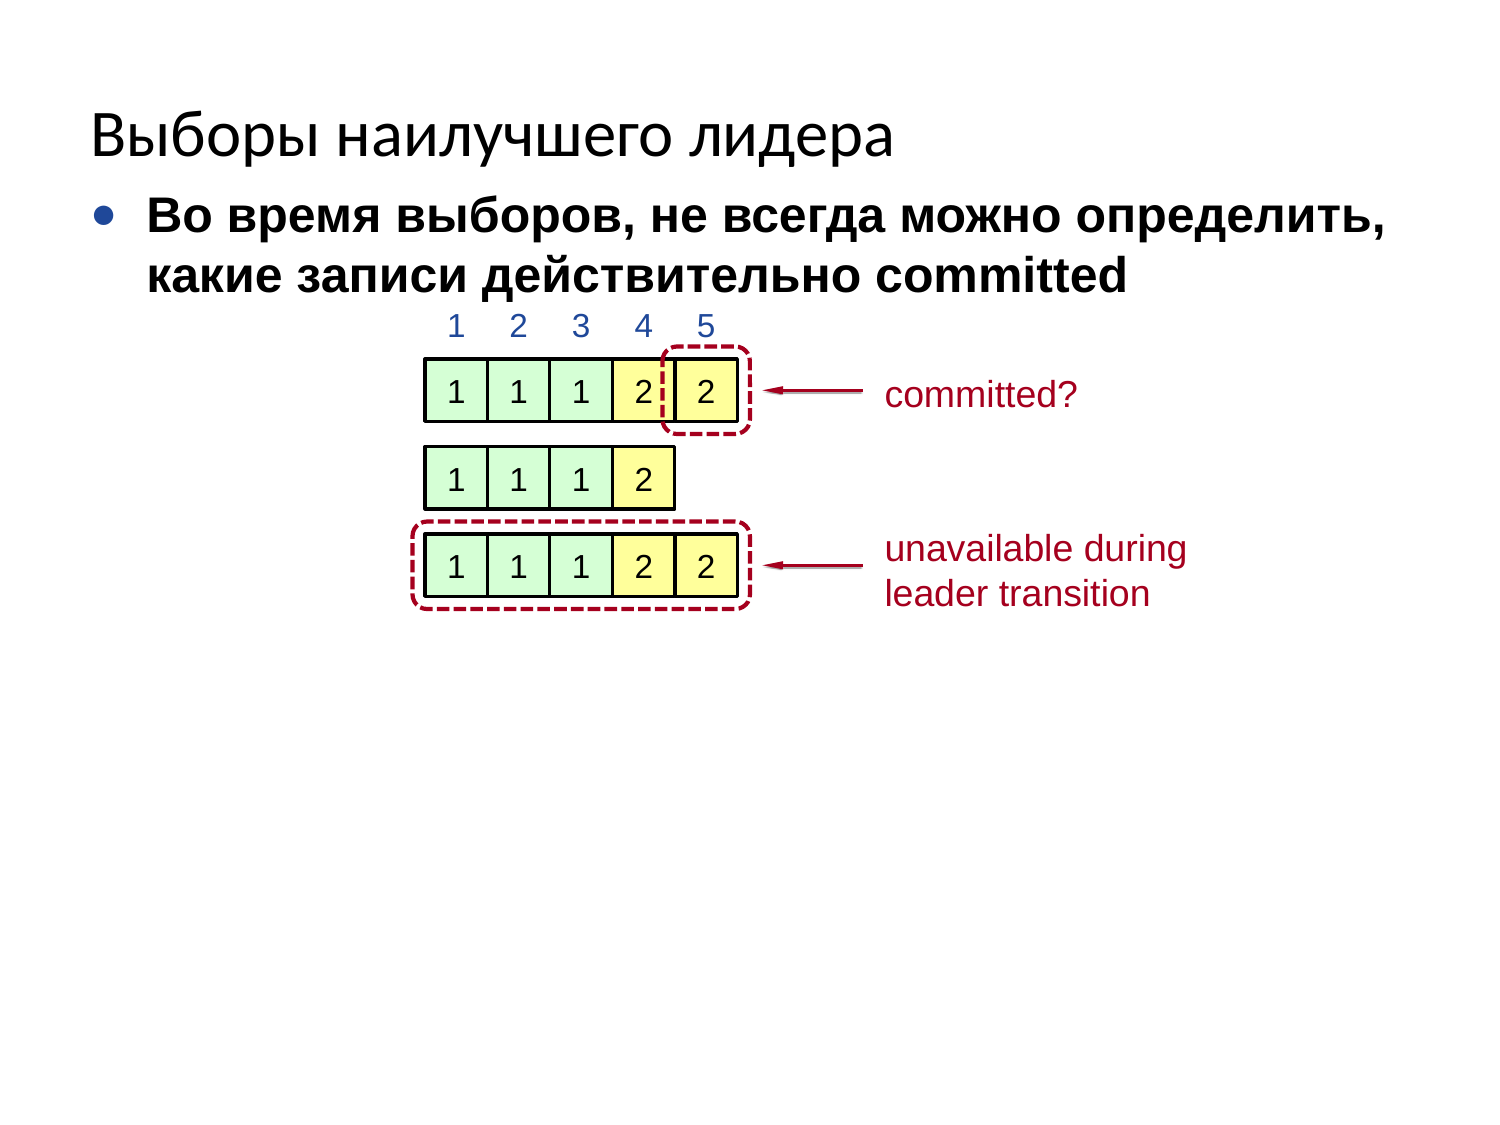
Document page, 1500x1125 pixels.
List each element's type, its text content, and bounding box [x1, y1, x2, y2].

text_box 2 [674, 533, 738, 597]
text_box committed? [884, 370, 1185, 416]
title Выборы наилучшего лидера [75, 79, 1425, 180]
text_box 2 [613, 533, 674, 597]
text_box 1 [424, 446, 487, 509]
text_box 1 [424, 358, 487, 422]
text_box 1 [487, 446, 549, 509]
text_box 1 [424, 296, 487, 352]
text_box 2 [674, 358, 738, 422]
text_box 1 [549, 446, 613, 509]
text_box 1 [487, 533, 549, 597]
text_box 3 [549, 296, 612, 352]
text_box 2 [613, 358, 674, 422]
text_box 5 [674, 296, 738, 352]
text_box 2 [613, 446, 675, 509]
text_box 1 [487, 358, 549, 422]
text_box 2 [487, 296, 549, 352]
text_box 4 [612, 296, 674, 352]
text_box unavailable during leader transition [884, 524, 1300, 615]
list Во время выборов, не всегда можно определить, какие записи действительно committed [75, 180, 1425, 1005]
text_box 1 [549, 533, 613, 597]
text_box 1 [549, 358, 613, 422]
text_box 1 [424, 533, 487, 597]
